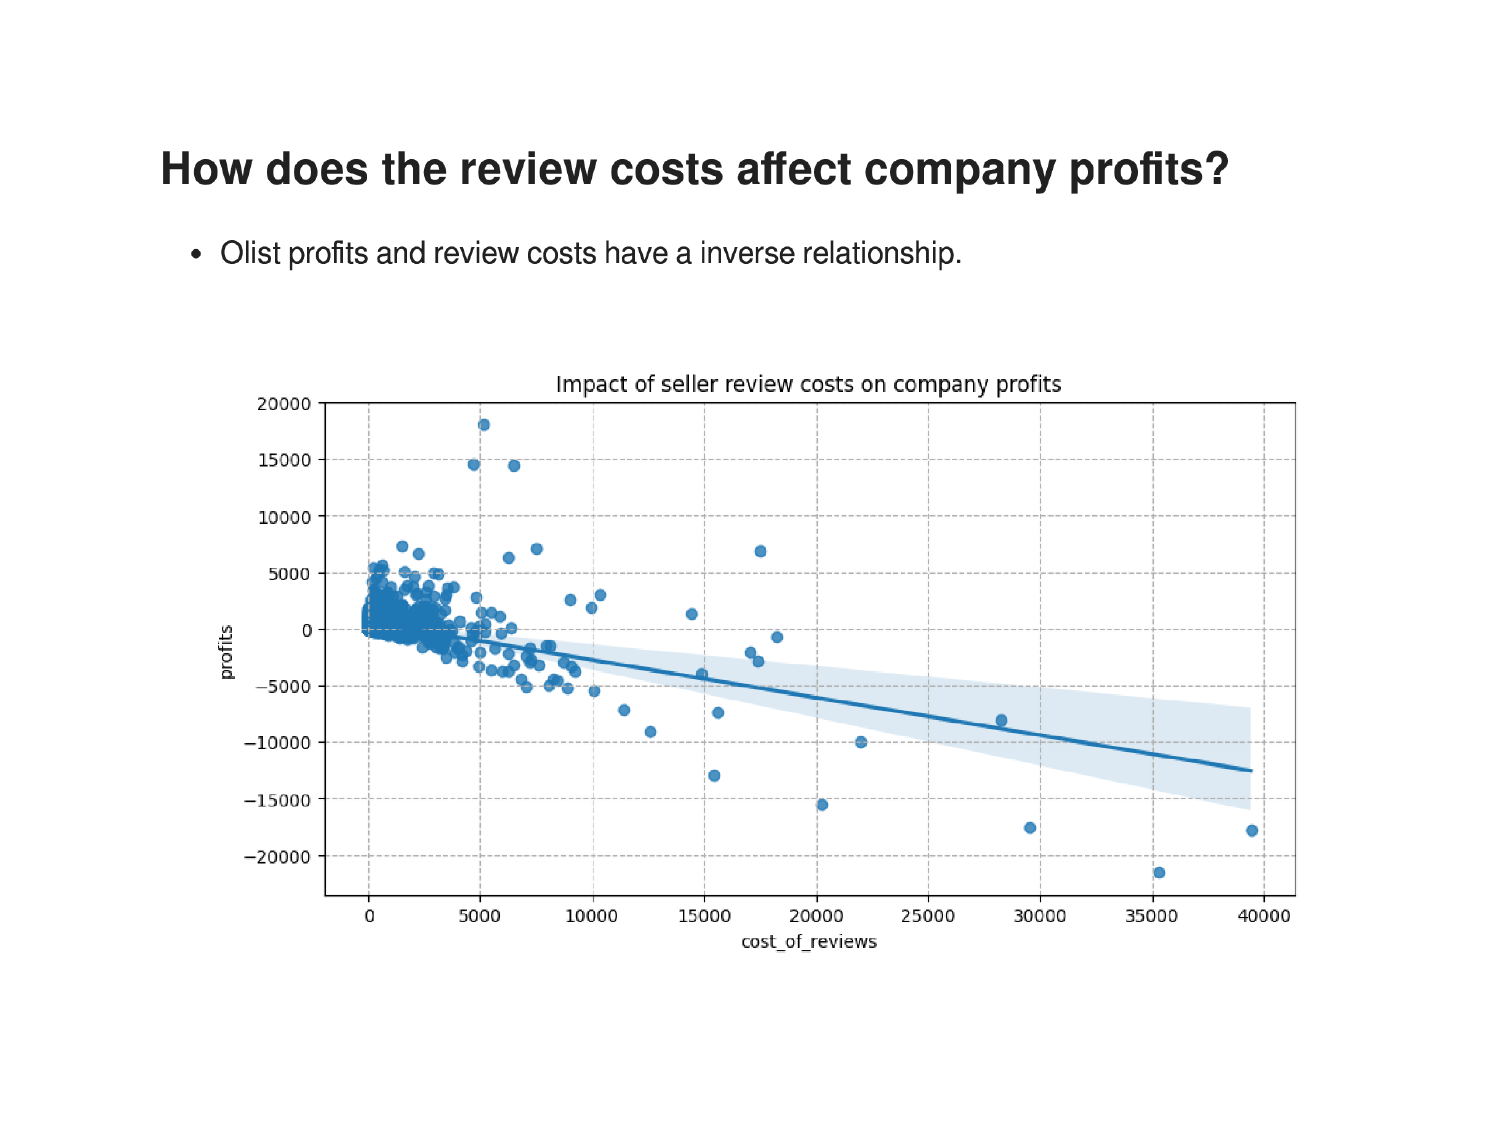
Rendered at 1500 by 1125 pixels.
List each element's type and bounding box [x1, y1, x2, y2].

picture [132, 107, 1368, 989]
